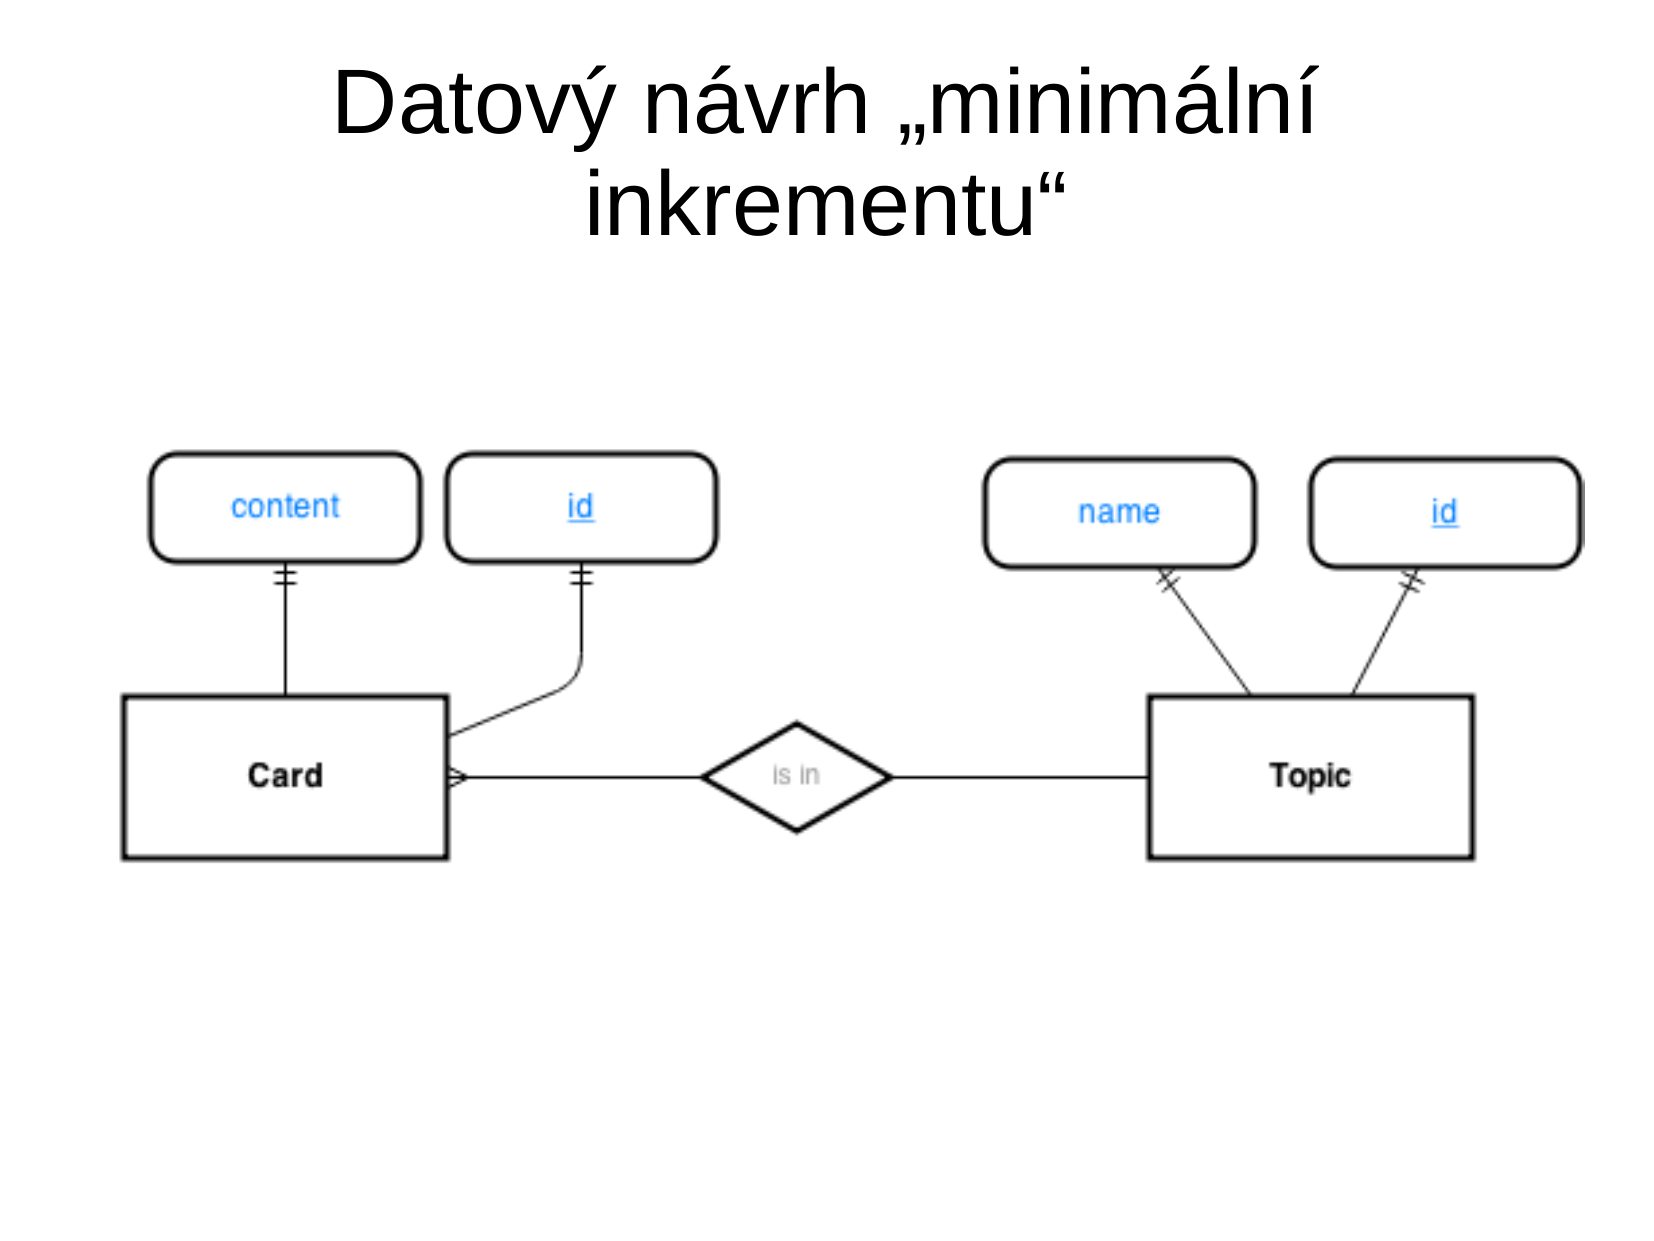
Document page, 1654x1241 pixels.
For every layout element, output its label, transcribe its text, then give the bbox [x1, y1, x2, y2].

picture [118, 448, 1585, 875]
title Datový návrh „minimální inkrementu“ [82, 49, 1571, 257]
